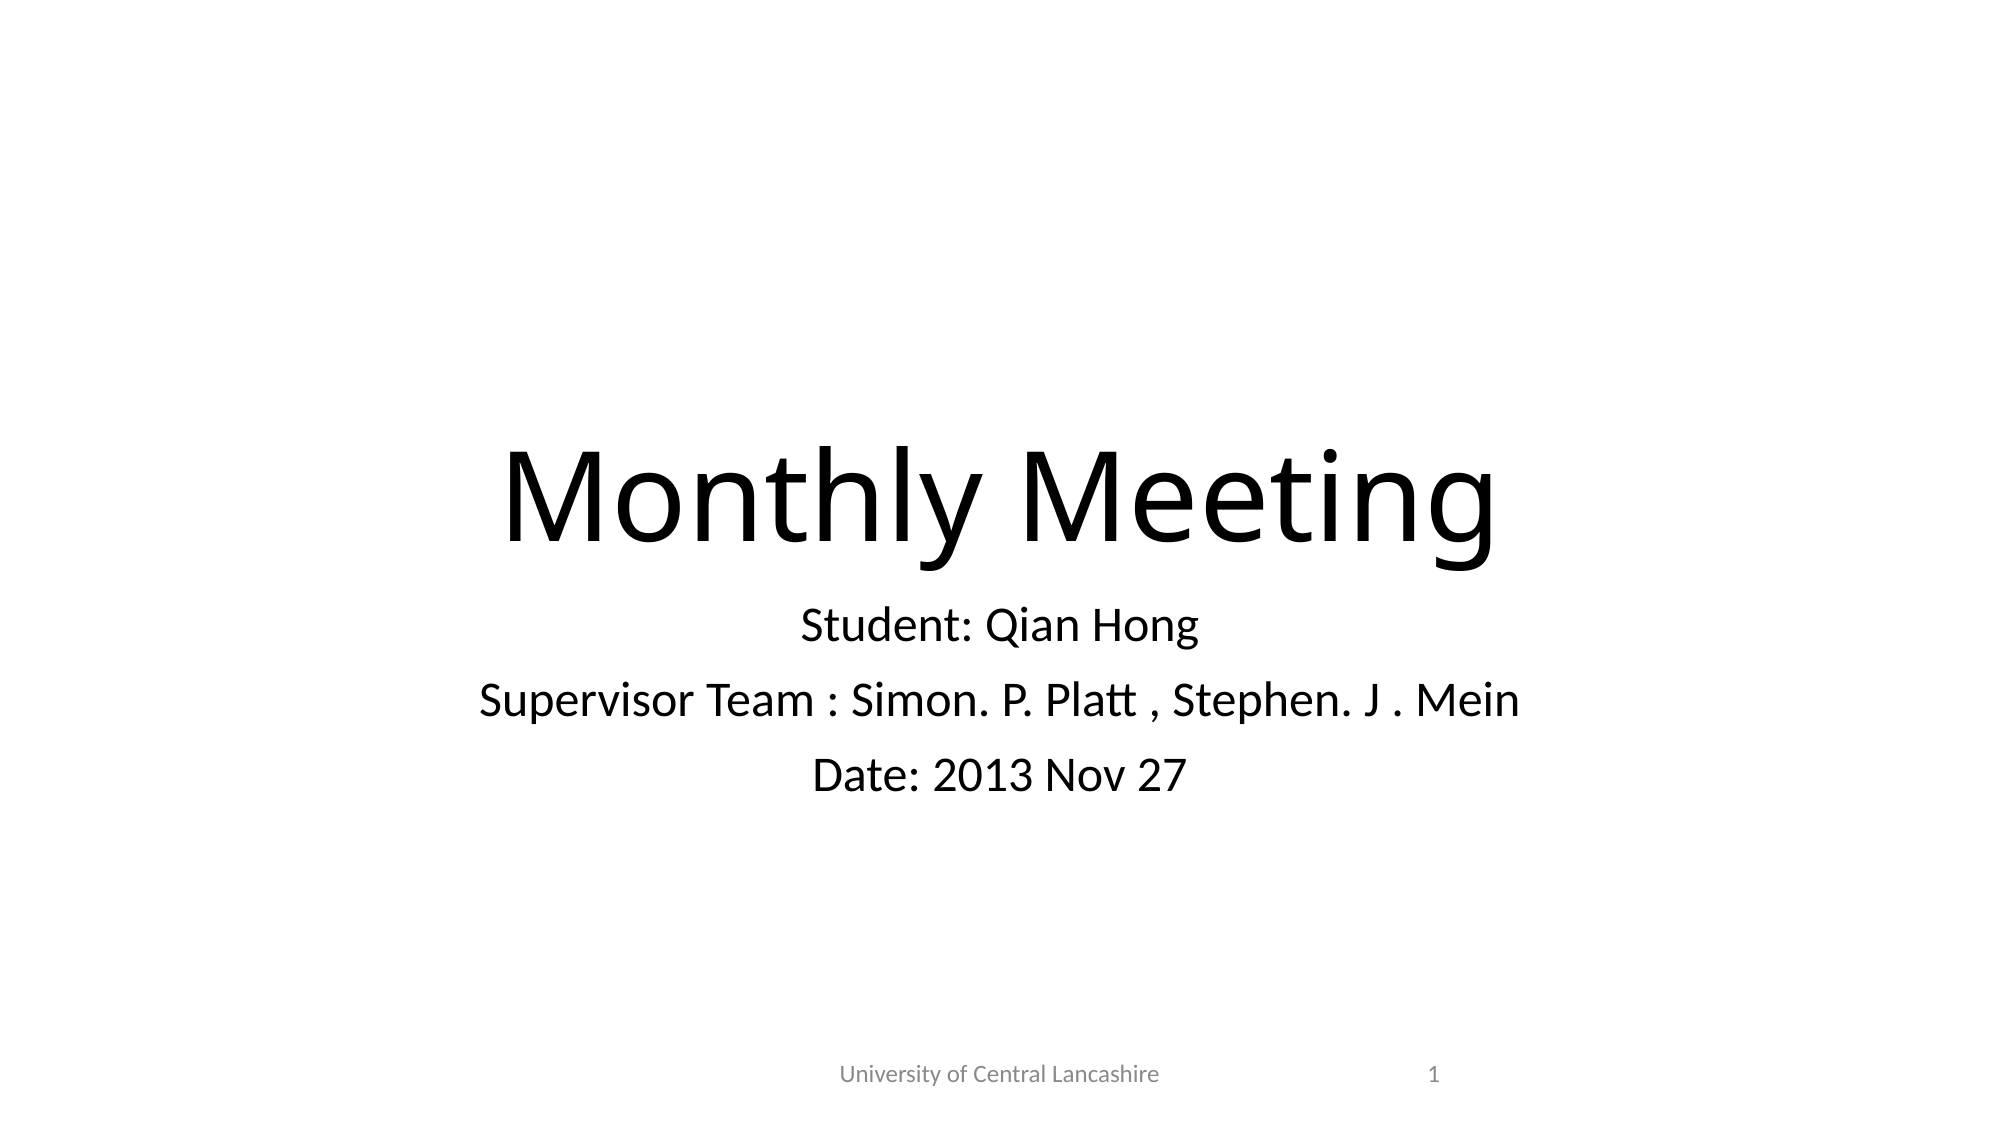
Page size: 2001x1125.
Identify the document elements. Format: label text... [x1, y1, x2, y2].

title Monthly Meeting [249, 184, 1750, 576]
text_box [1412, 1042, 1863, 1103]
subtitle Student: Qian Hong Supervisor Team : Simon. P. Platt , Stephen. J . Mein Date: 2013 Nov 27 [249, 590, 1750, 863]
text_box University of Central Lancashire [662, 1042, 1338, 1103]
